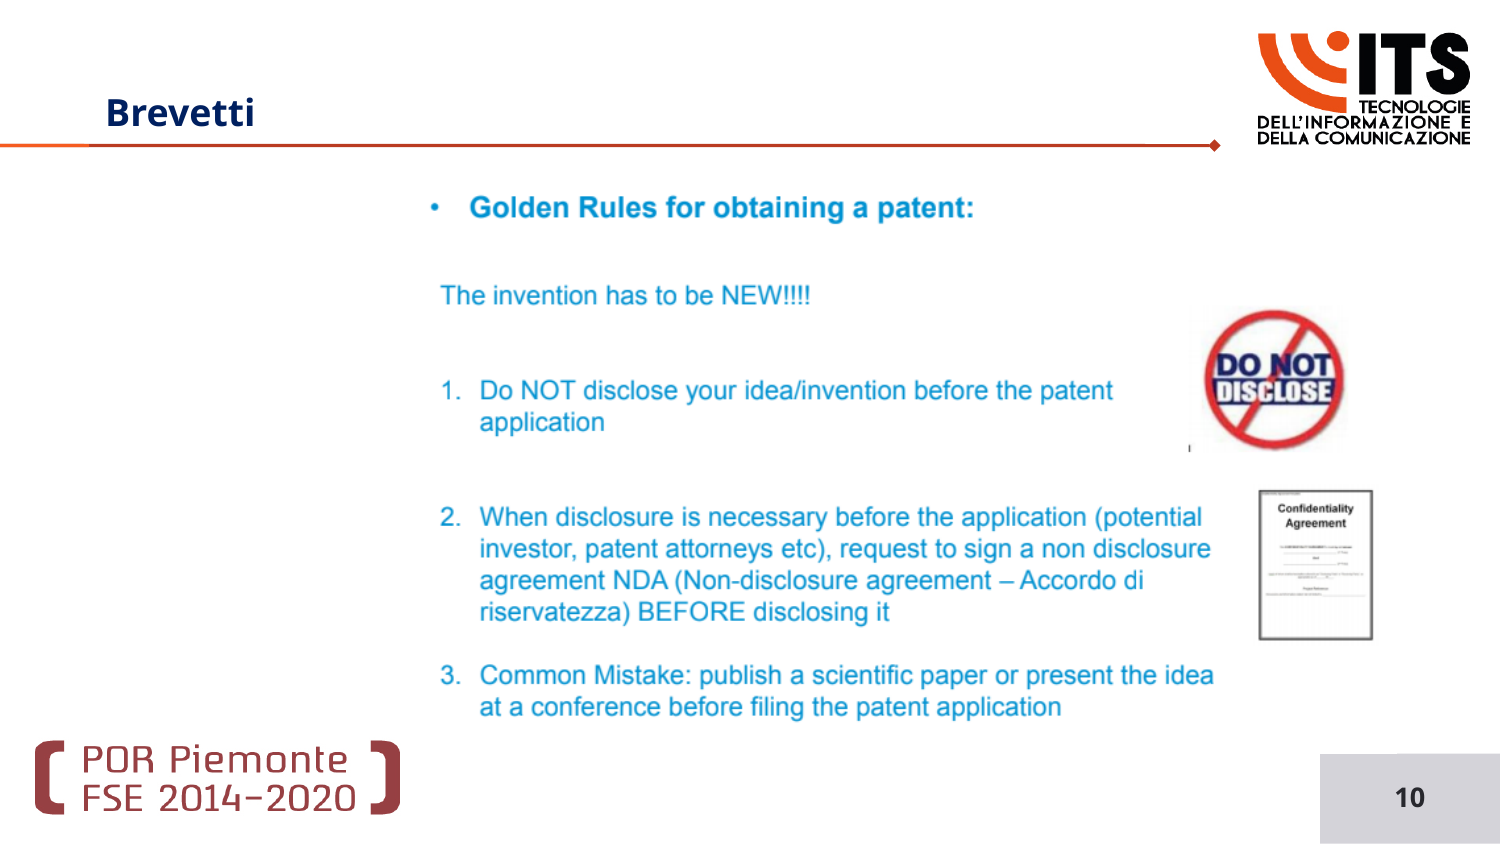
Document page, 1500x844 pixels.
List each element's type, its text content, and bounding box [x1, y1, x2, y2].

title Brevetti [90, 59, 1320, 150]
slide_number <numero> [1320, 753, 1500, 844]
picture [0, 0, 1500, 844]
